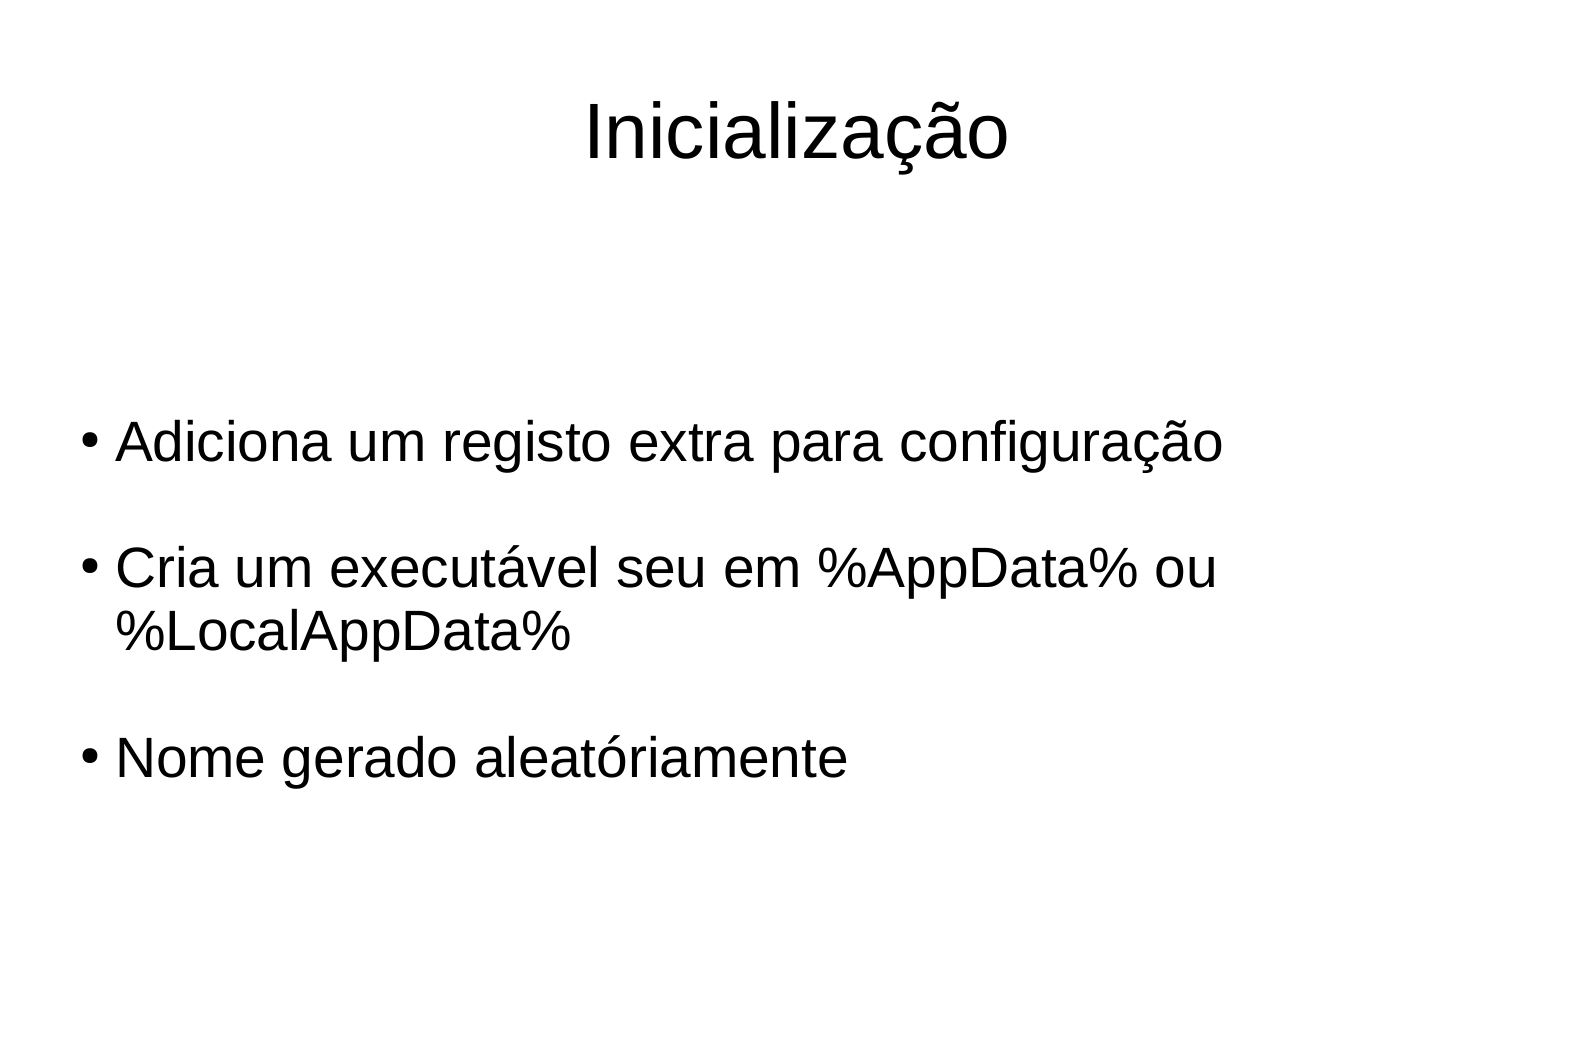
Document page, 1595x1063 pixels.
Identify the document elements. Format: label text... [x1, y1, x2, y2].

title Inicialização [79, 42, 1515, 220]
subtitle Adiciona um registo extra para configuração Cria um executável seu em %AppData% ou %LocalAppData% Nome gerado aleatóriamente [79, 248, 1515, 951]
